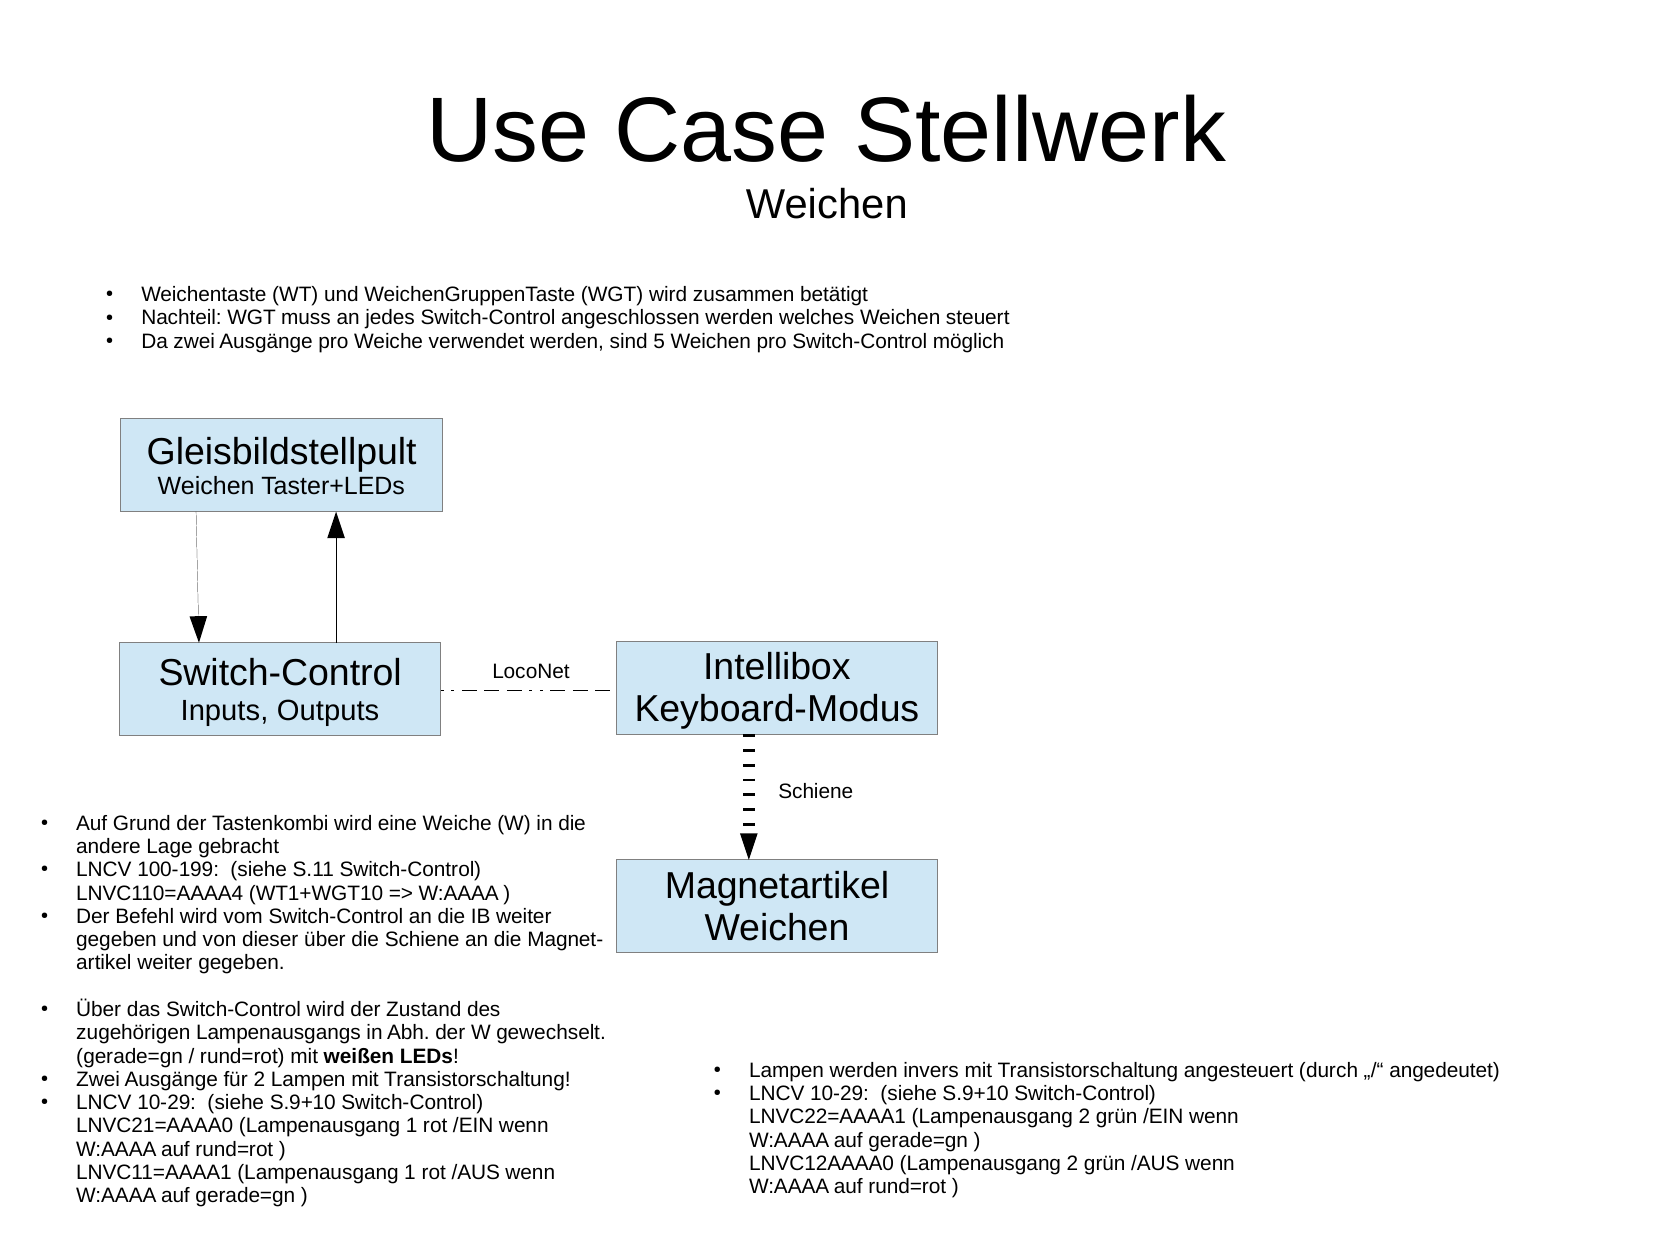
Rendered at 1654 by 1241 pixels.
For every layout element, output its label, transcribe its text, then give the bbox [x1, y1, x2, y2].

text_box Switch-Control Inputs, Outputs [119, 642, 441, 736]
text_box Weichentaste (WT) und WeichenGruppenTaste (WGT) wird zusammen betätigt Nachteil: WGT muss an jedes Switch-Control angeschlossen werden welches Weichen steuert Da zwei Ausgänge pro Weiche verwendet werden, sind 5 Weichen pro Switch-Control möglich [91, 275, 1028, 360]
text_box LocoNet [477, 652, 585, 690]
text_box Gleisbildstellpult Weichen Taster+LEDs [120, 418, 443, 512]
text_box Auf Grund der Tastenkombi wird eine Weiche (W) in die andere Lage gebracht LNCV 100-199: (siehe S.11 Switch-Control) LNVC110=AAAA4 (WT1+WGT10 => W:AAAA ) Der Befehl wird vom Switch-Control an die IB weiter gegeben und von dieser über die Schiene an die Magnet- artikel weiter gegeben. Über das Switch-Control wird der Zustand des zugehörigen Lampenausgangs in Abh. der W gewechselt. (gerade=gn / rund=rot) mit weißen LEDs! Zwei Ausgänge für 2 Lampen mit Transistorschaltung! LNCV 10-29: (siehe S.9+10 Switch-Control) LNVC21=AAAA0 (Lampenausgang 1 rot /EIN wenn W:AAAA auf rund=rot ) LNVC11=AAAA1 (Lampenausgang 1 rot /AUS wenn W:AAAA auf gerade=gn ) [26, 804, 628, 1211]
title Use Case Stellwerk Weichen [82, 49, 1571, 257]
text_box Lampen werden invers mit Transistorschaltung angesteuert (durch „/“ angedeutet) LNCV 10-29: (siehe S.9+10 Switch-Control) LNVC22=AAAA1 (Lampenausgang 2 grün /EIN wenn W:AAAA auf gerade=gn ) LNVC12AAAA0 (Lampenausgang 2 grün /AUS wenn W:AAAA auf rund=rot ) [699, 1051, 1522, 1204]
text_box Magnetartikel Weichen [628, 859, 938, 953]
text_box Schiene [763, 772, 868, 811]
text_box Intellibox Keyboard-Modus [616, 641, 938, 735]
